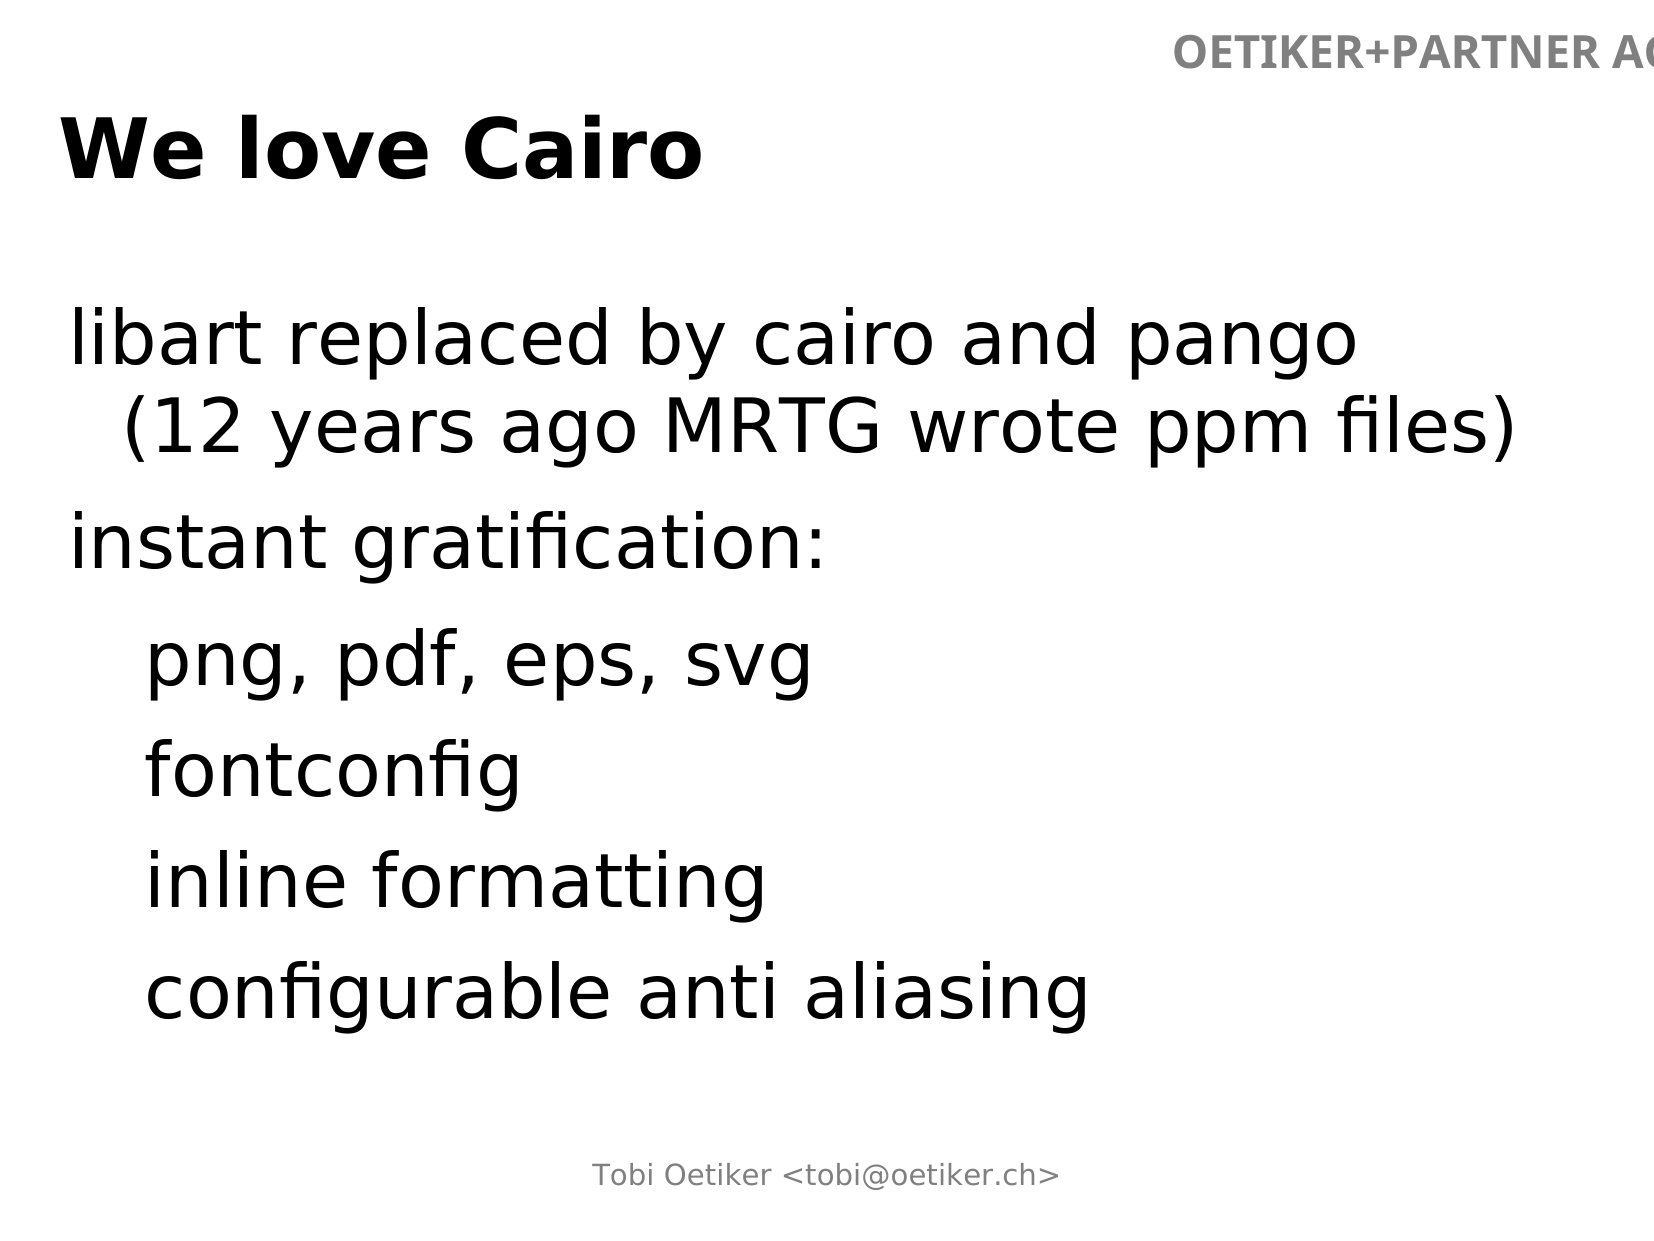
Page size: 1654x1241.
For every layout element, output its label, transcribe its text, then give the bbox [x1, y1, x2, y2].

list libart replaced by cairo and pango (12 years ago MRTG wrote ppm files) instant gratification: png, pdf, eps, svg fontconfig inline formatting configurable anti aliasing [50, 295, 1571, 1099]
title We love Cairo [59, 75, 1607, 225]
